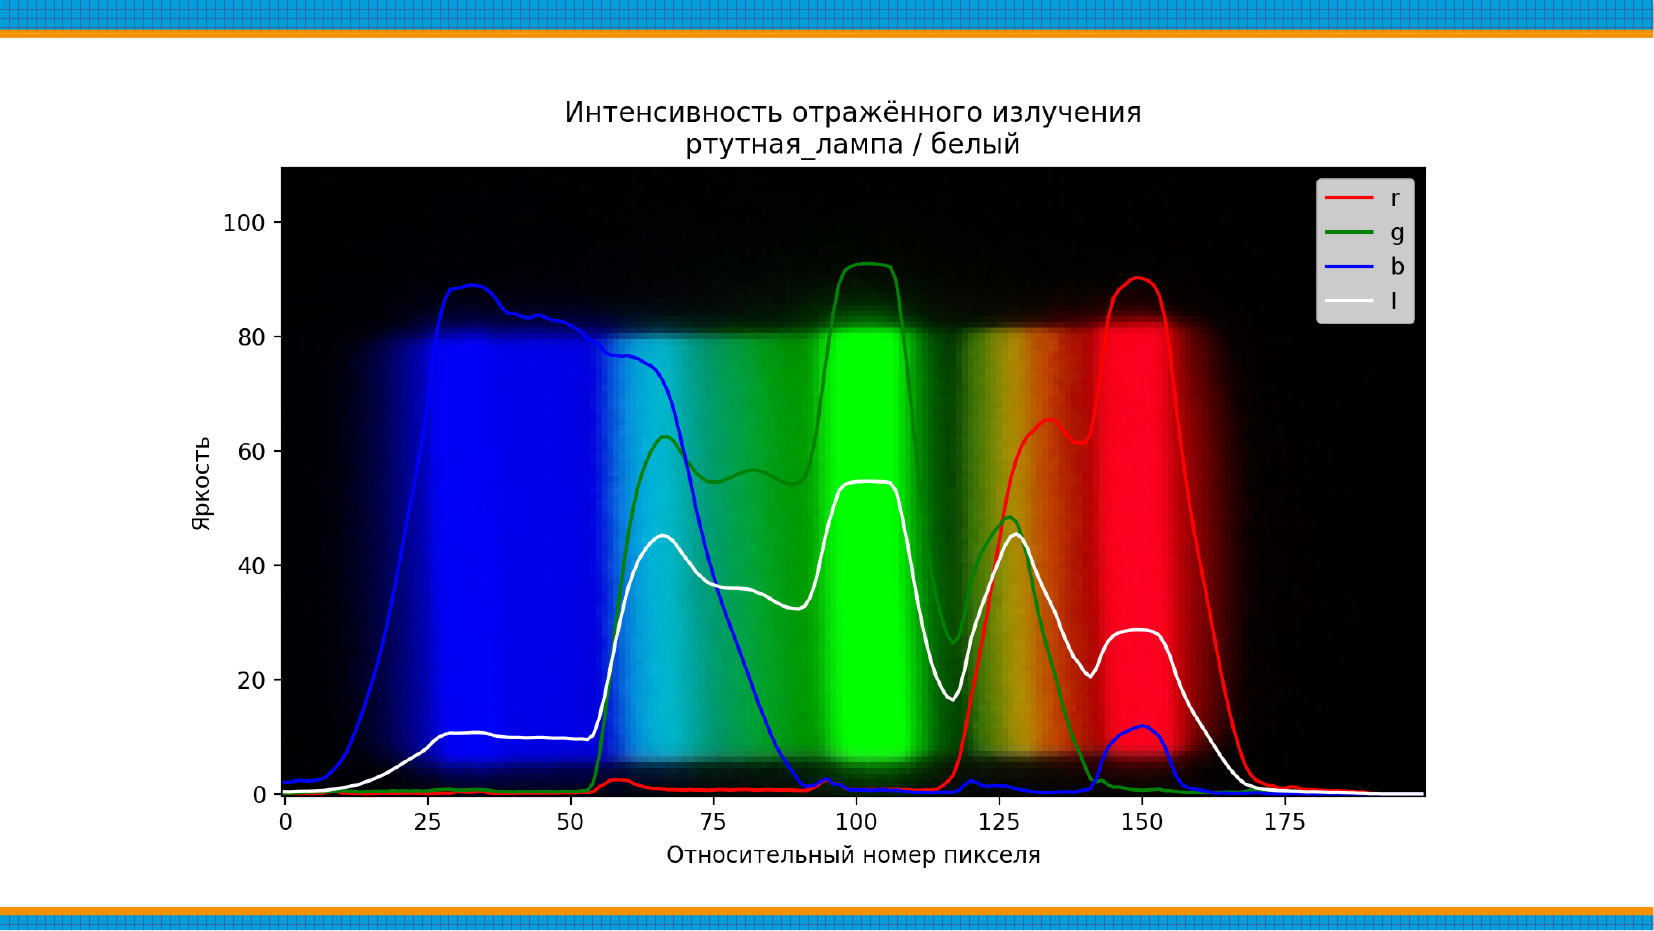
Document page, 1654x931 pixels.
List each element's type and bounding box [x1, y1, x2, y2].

picture [177, 69, 1463, 886]
